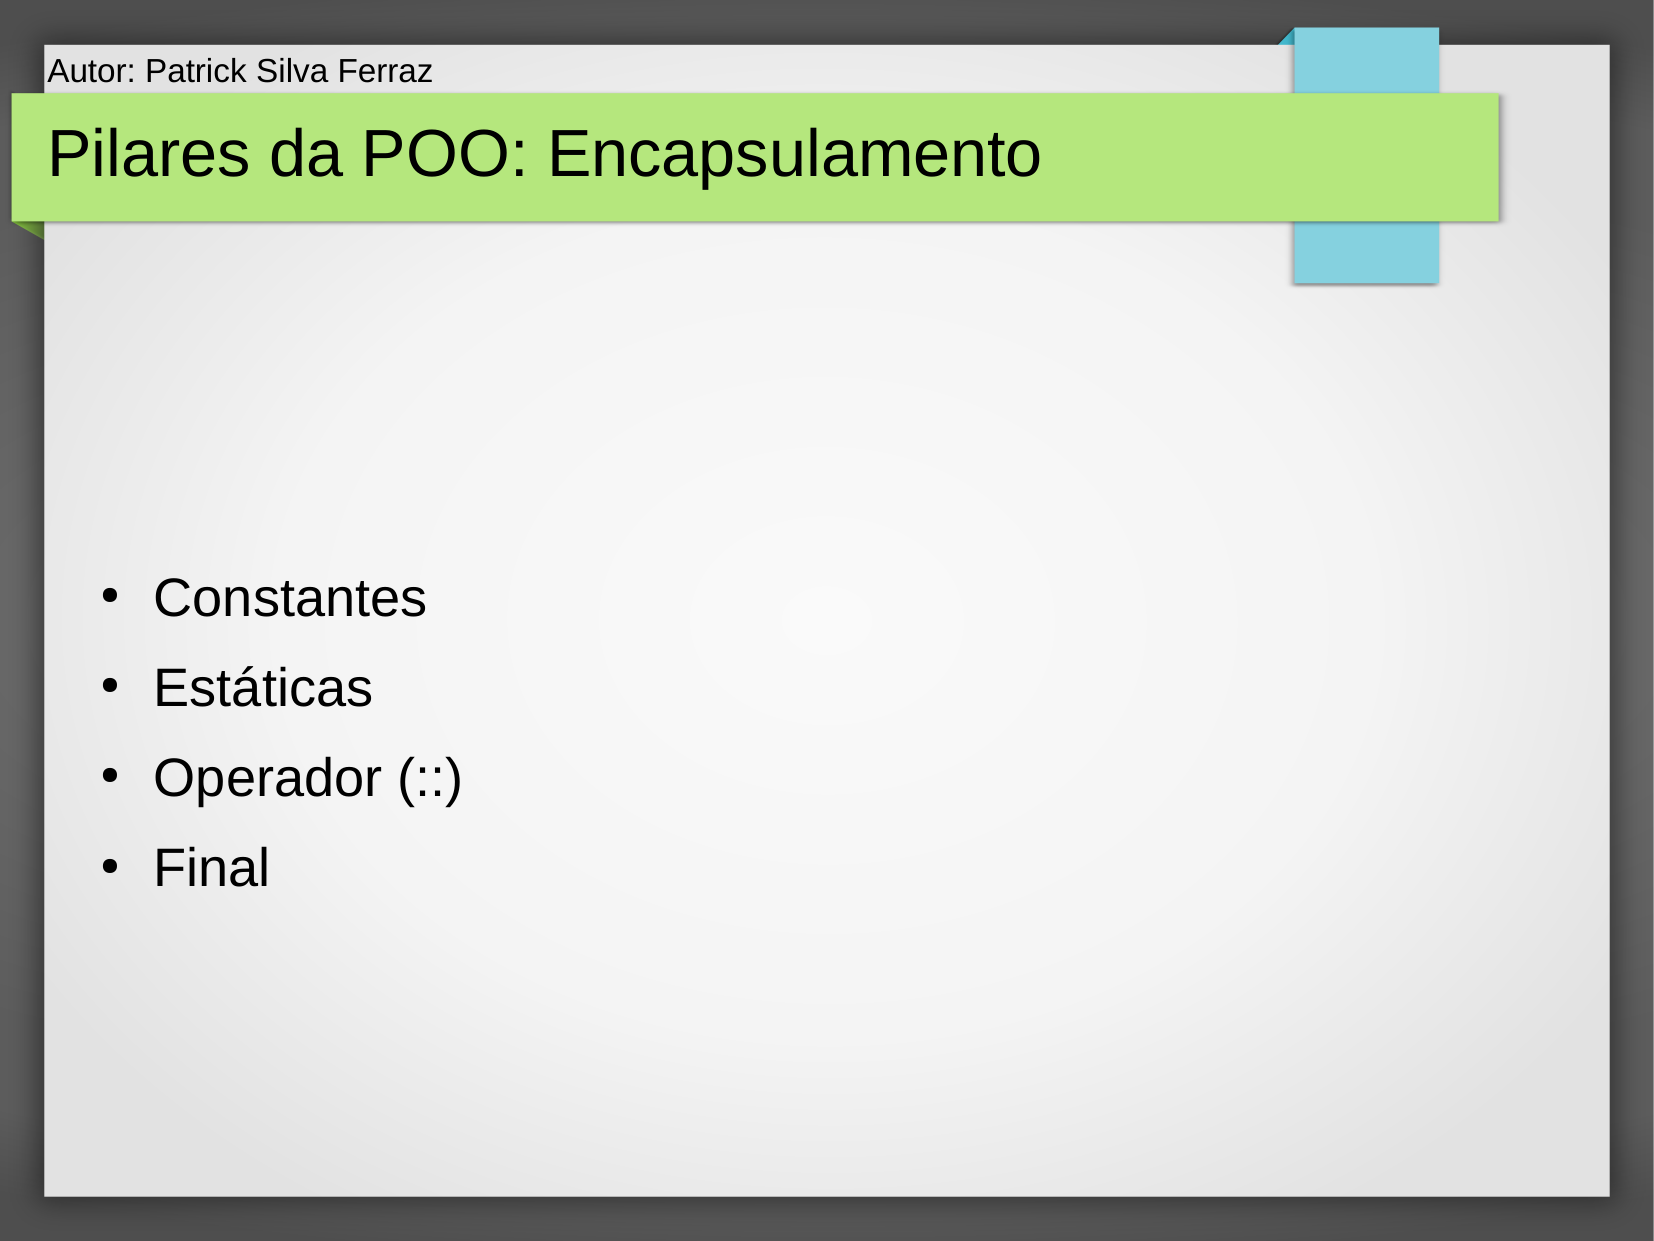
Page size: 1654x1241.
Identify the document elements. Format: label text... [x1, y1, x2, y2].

text_box Autor: Patrick Silva Ferraz [47, 47, 876, 95]
title Pilares da POO: Encapsulamento [47, 69, 1512, 238]
list Constantes Estáticas Operador (::) Final [82, 295, 1571, 1170]
picture [0, 0, 1654, 1241]
